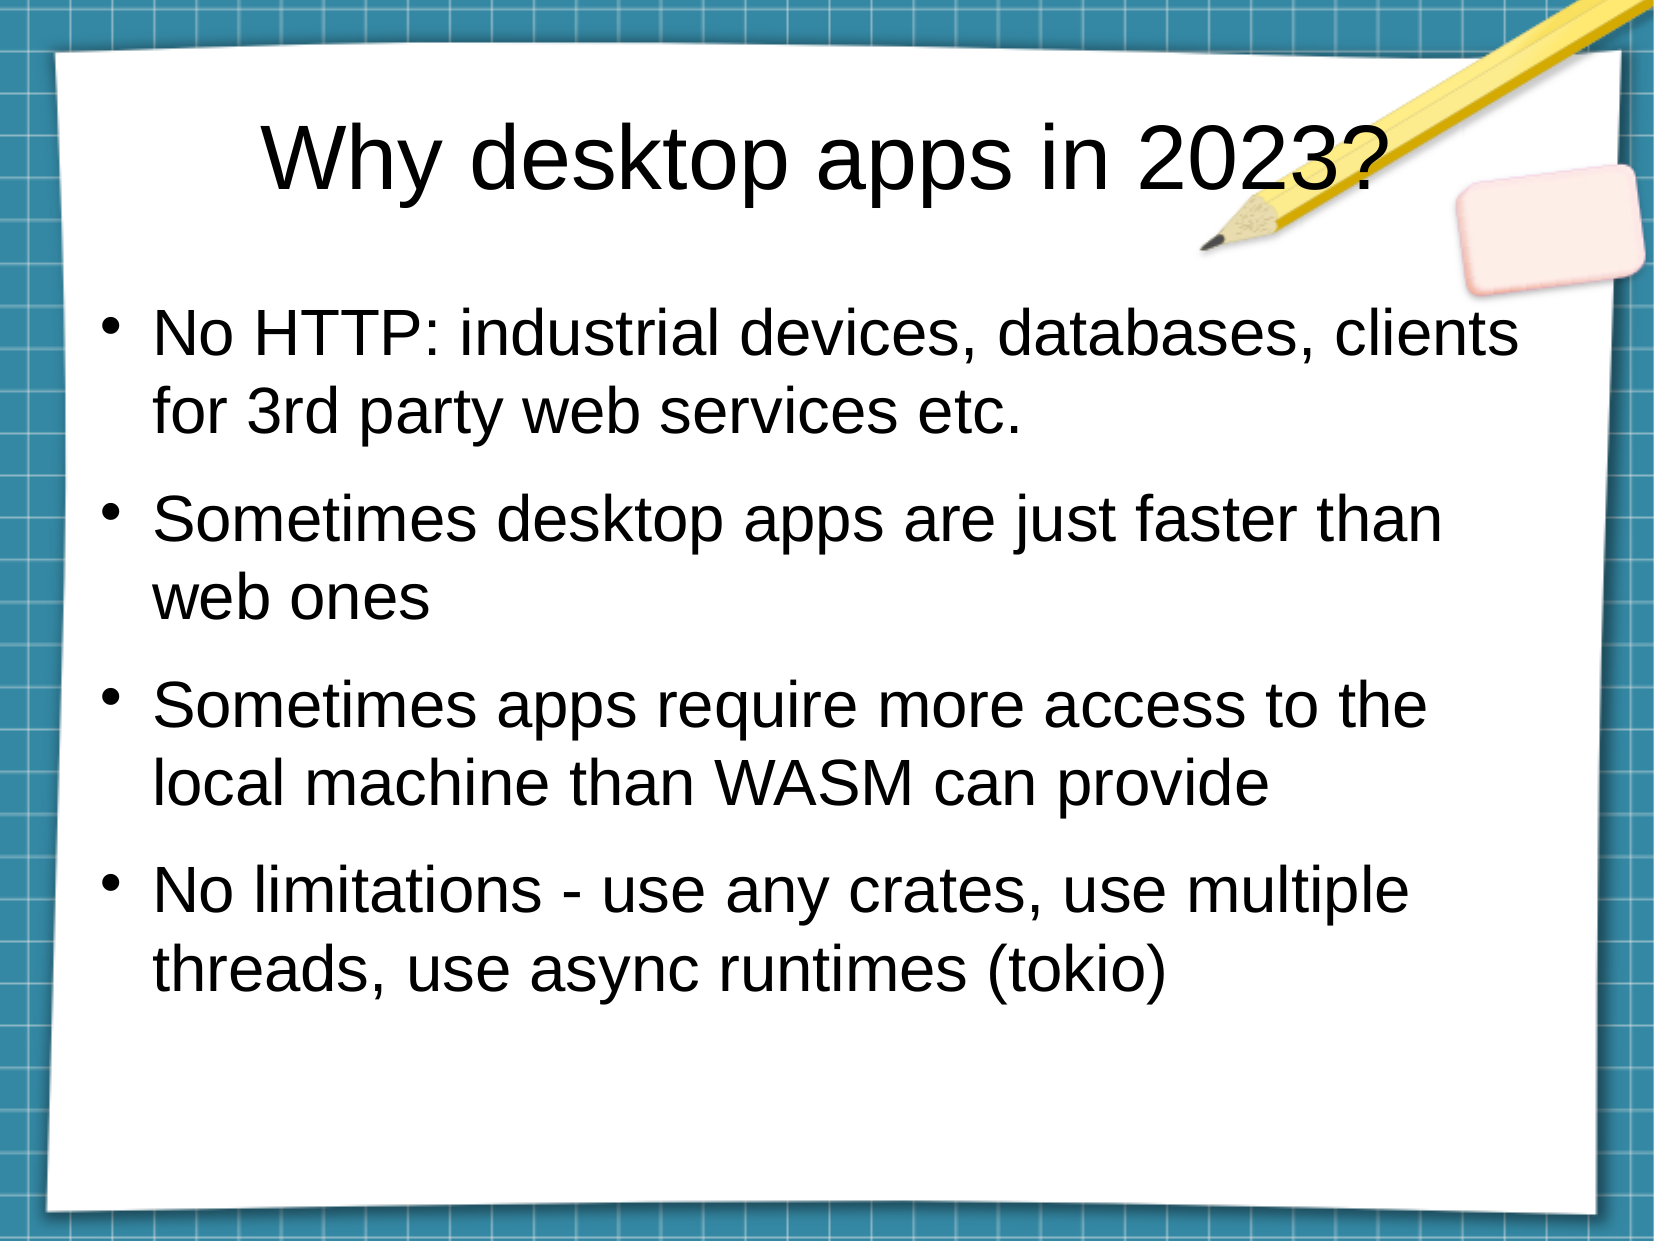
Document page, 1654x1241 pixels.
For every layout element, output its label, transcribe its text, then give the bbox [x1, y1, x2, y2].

picture [0, 0, 1654, 1241]
text_box Why desktop apps in 2023? [82, 49, 1571, 257]
text_box No HTTP: industrial devices, databases, clients for 3rd party web services etc. Sometimes desktop apps are just faster than web ones Sometimes apps require more access to the local machine than WASM can provide No limitations - use any crates, use multiple threads, use async runtimes (tokio) [82, 290, 1571, 1010]
